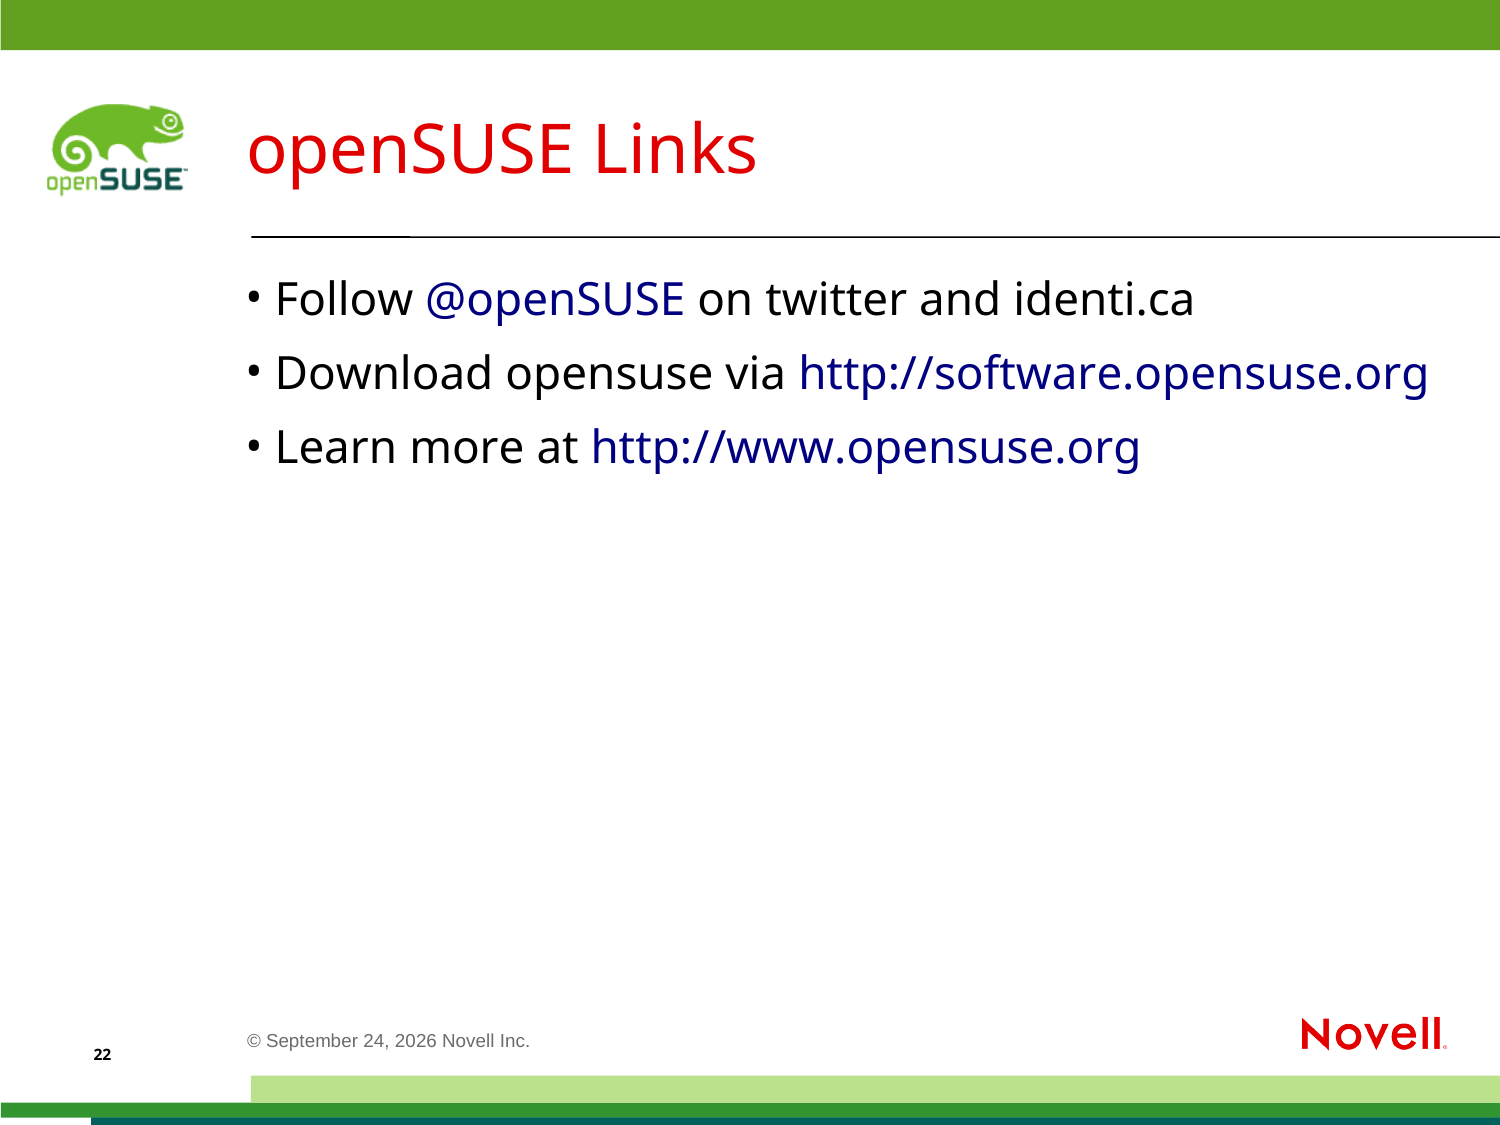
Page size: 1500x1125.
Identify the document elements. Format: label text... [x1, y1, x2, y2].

list Follow @openSUSE on twitter and identi.ca Download opensuse via http://software.opensuse.org Learn more at http://www.opensuse.org [245, 267, 1458, 1010]
picture [1295, 1011, 1453, 1056]
picture [47, 104, 188, 197]
title openSUSE Links [246, 68, 1409, 231]
